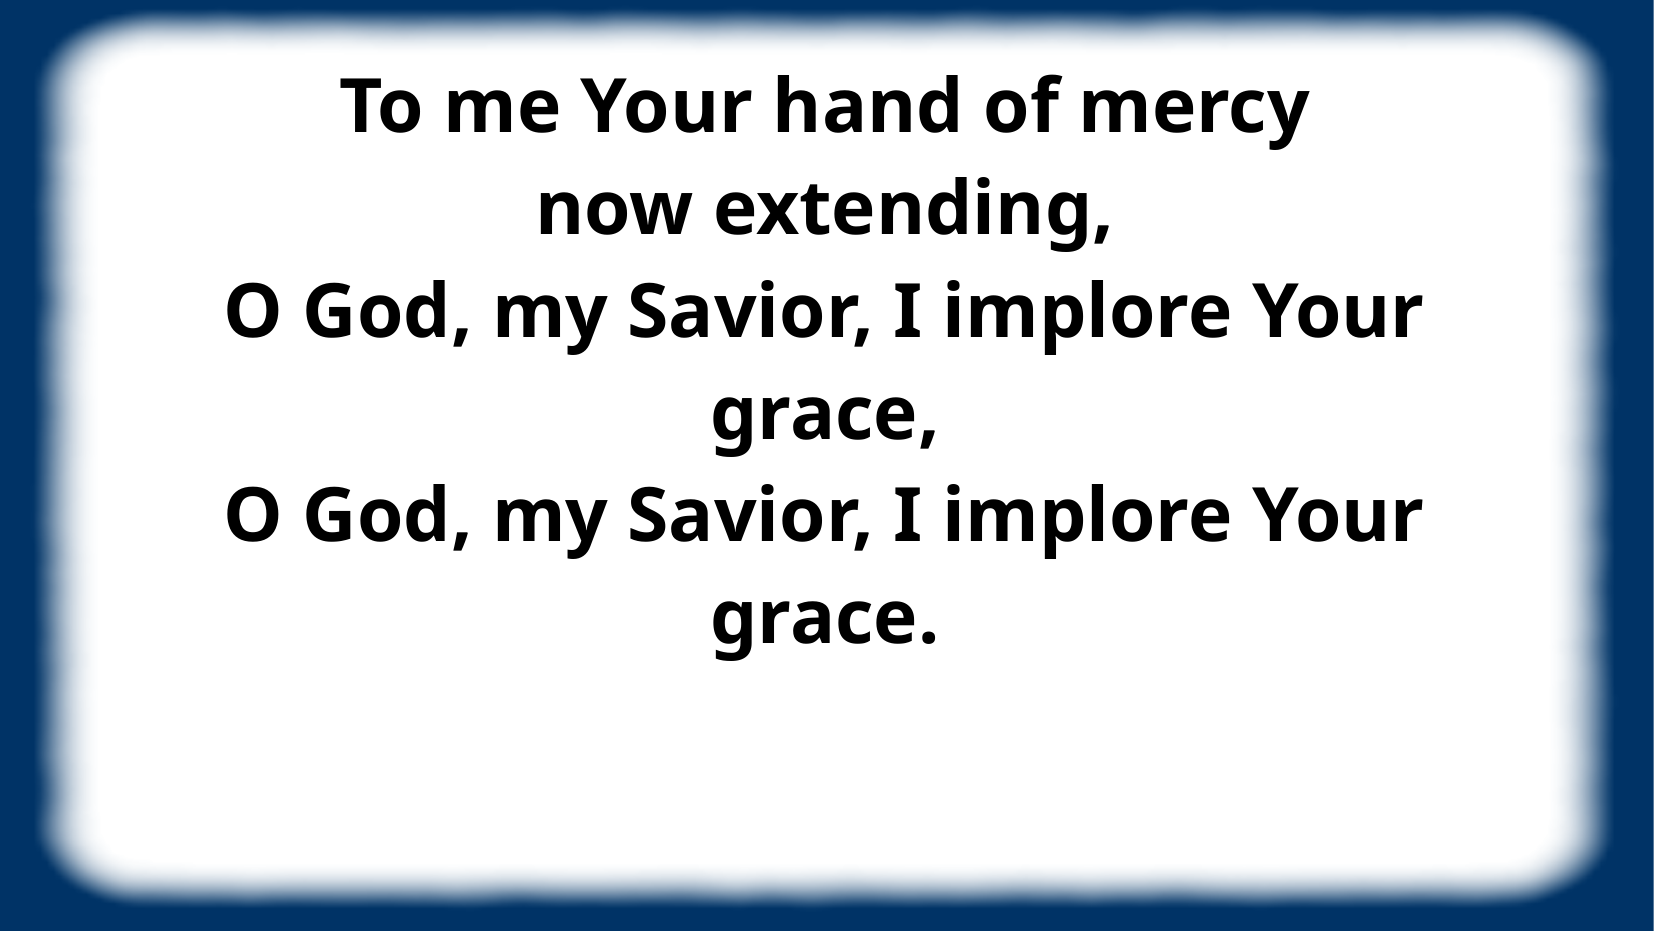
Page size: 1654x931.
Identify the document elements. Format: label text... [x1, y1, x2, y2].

text_box To me Your hand of mercy now extending, O God, my Savior, I implore Your grace, O God, my Savior, I implore Your grace. [105, 45, 1546, 460]
picture [0, 0, 1654, 931]
